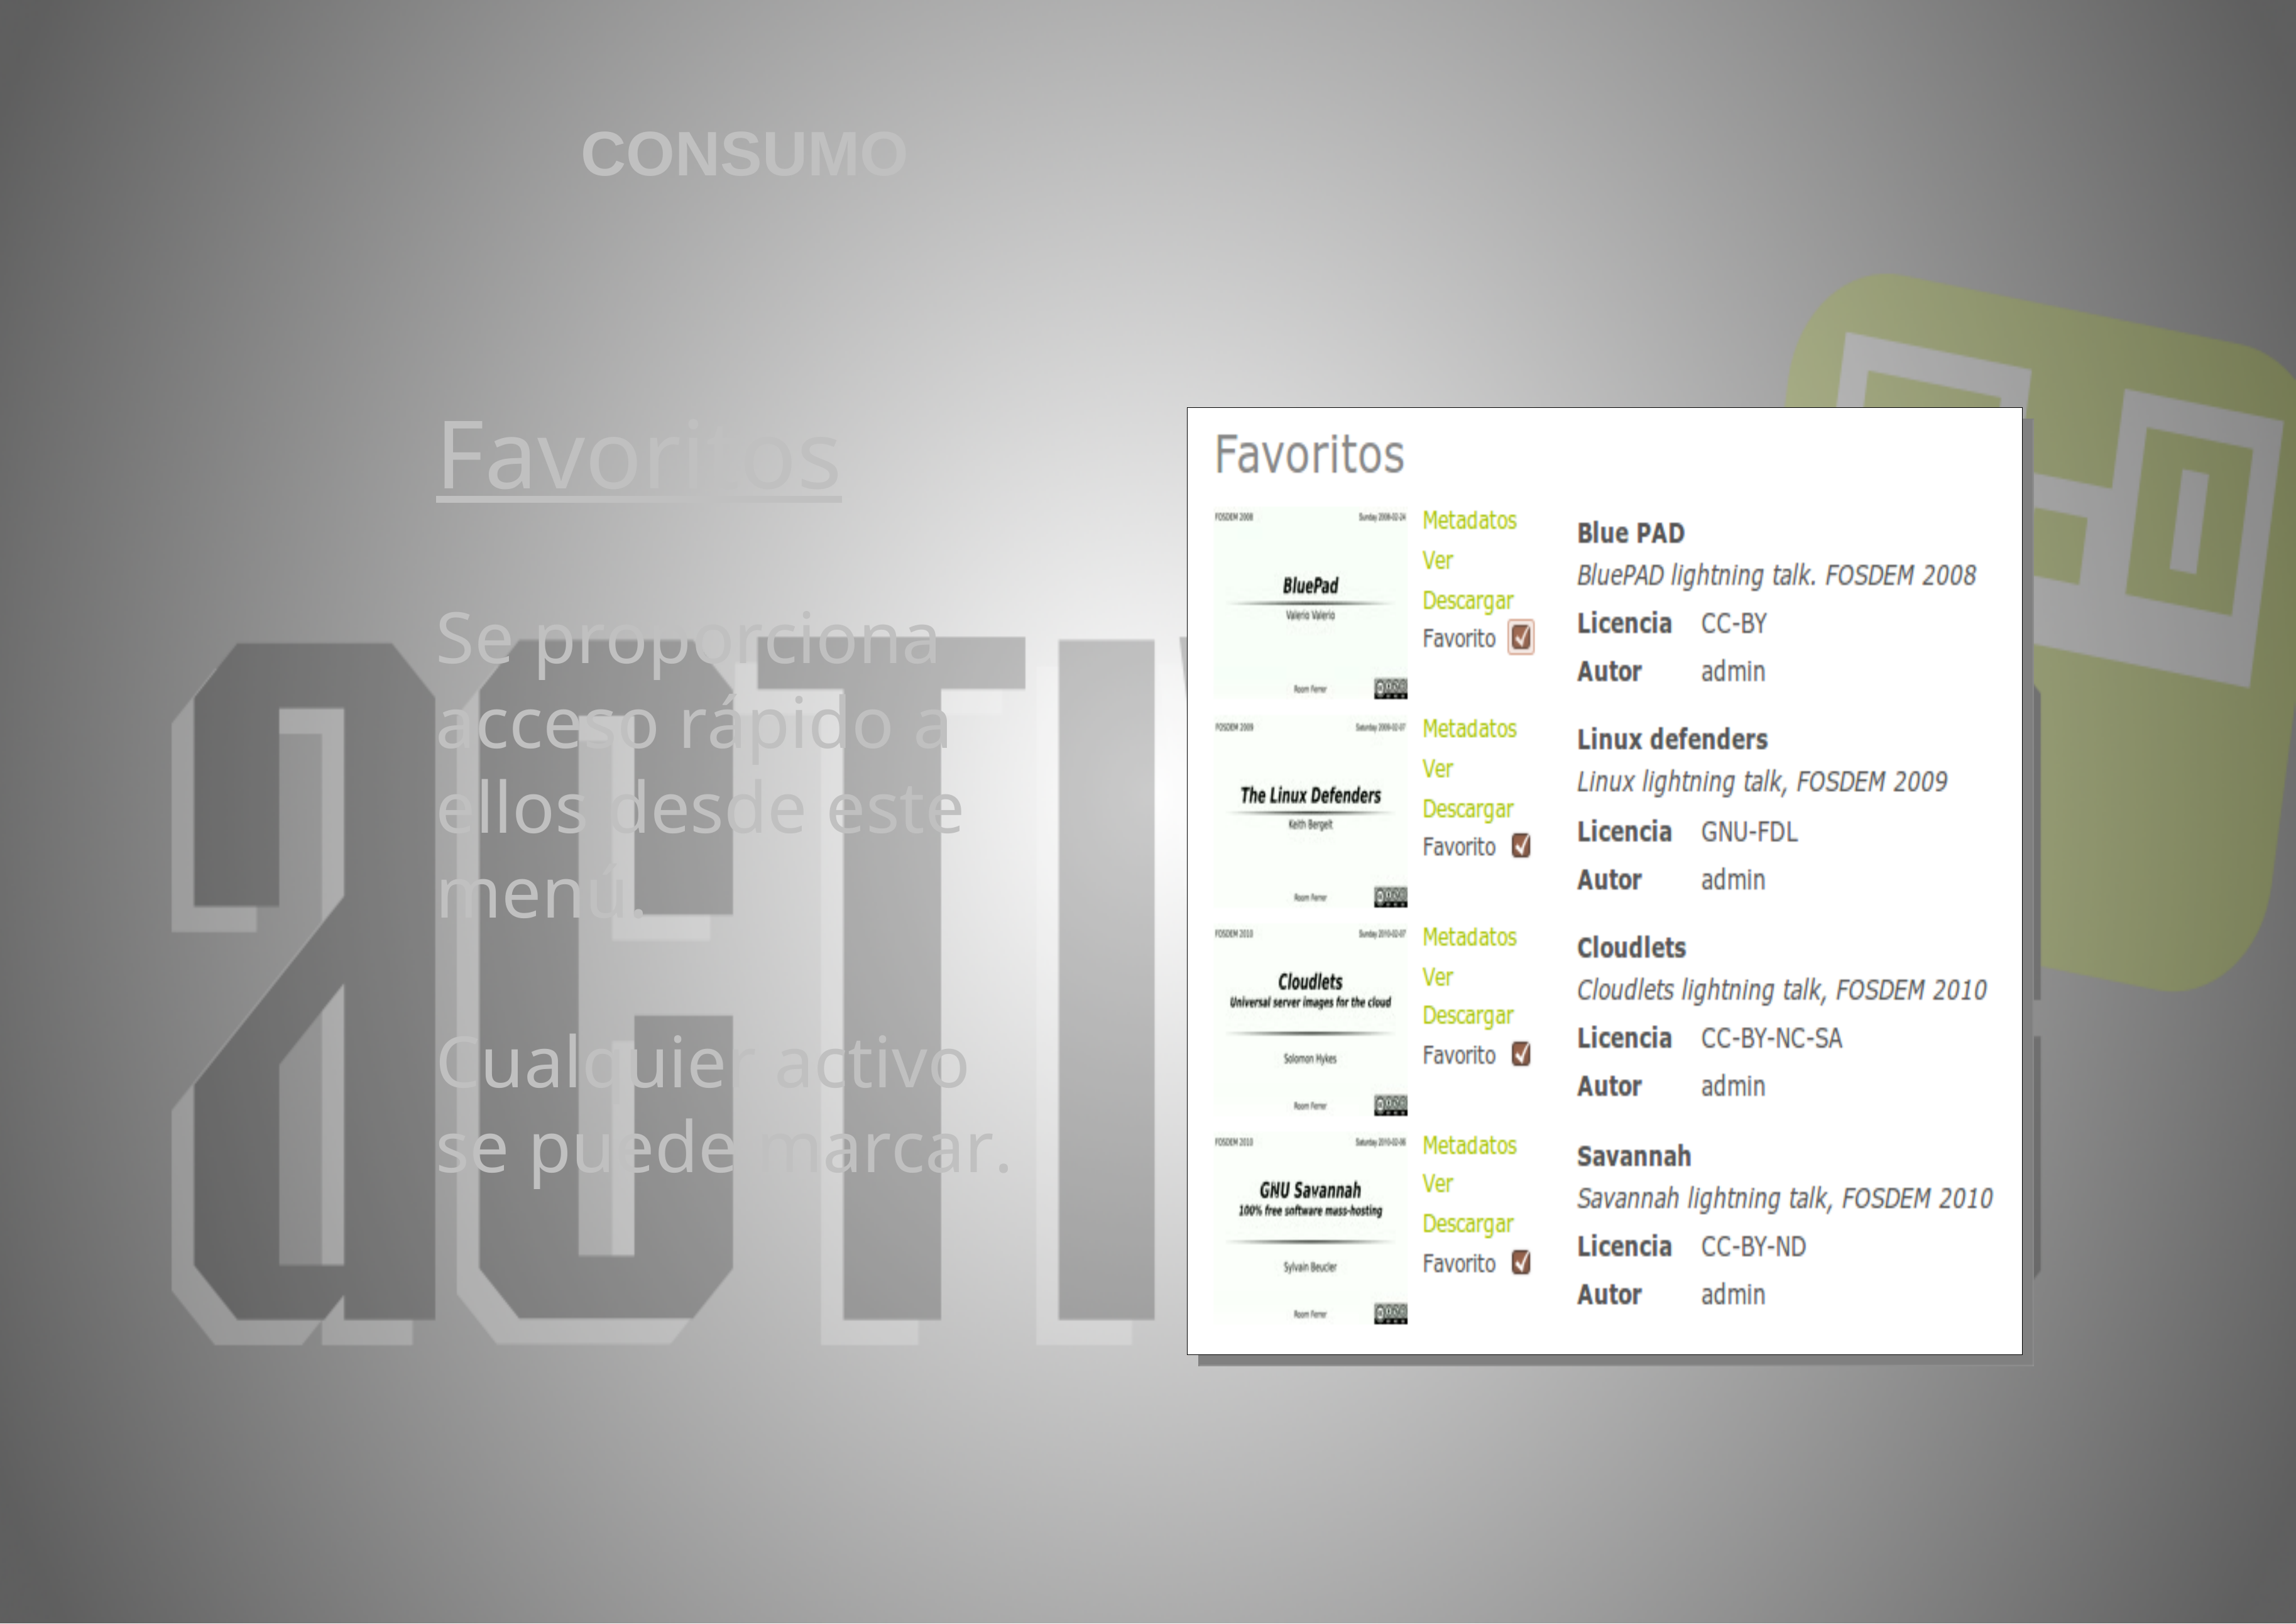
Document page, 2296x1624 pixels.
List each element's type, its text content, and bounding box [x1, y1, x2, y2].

picture [0, 0, 2296, 1623]
text_box Favoritos Se proporciona acceso rápido a ellos desde este menú. Cualquier activo se puede marcar. [427, 390, 2004, 1281]
text_box CONSUMO [215, 112, 910, 189]
